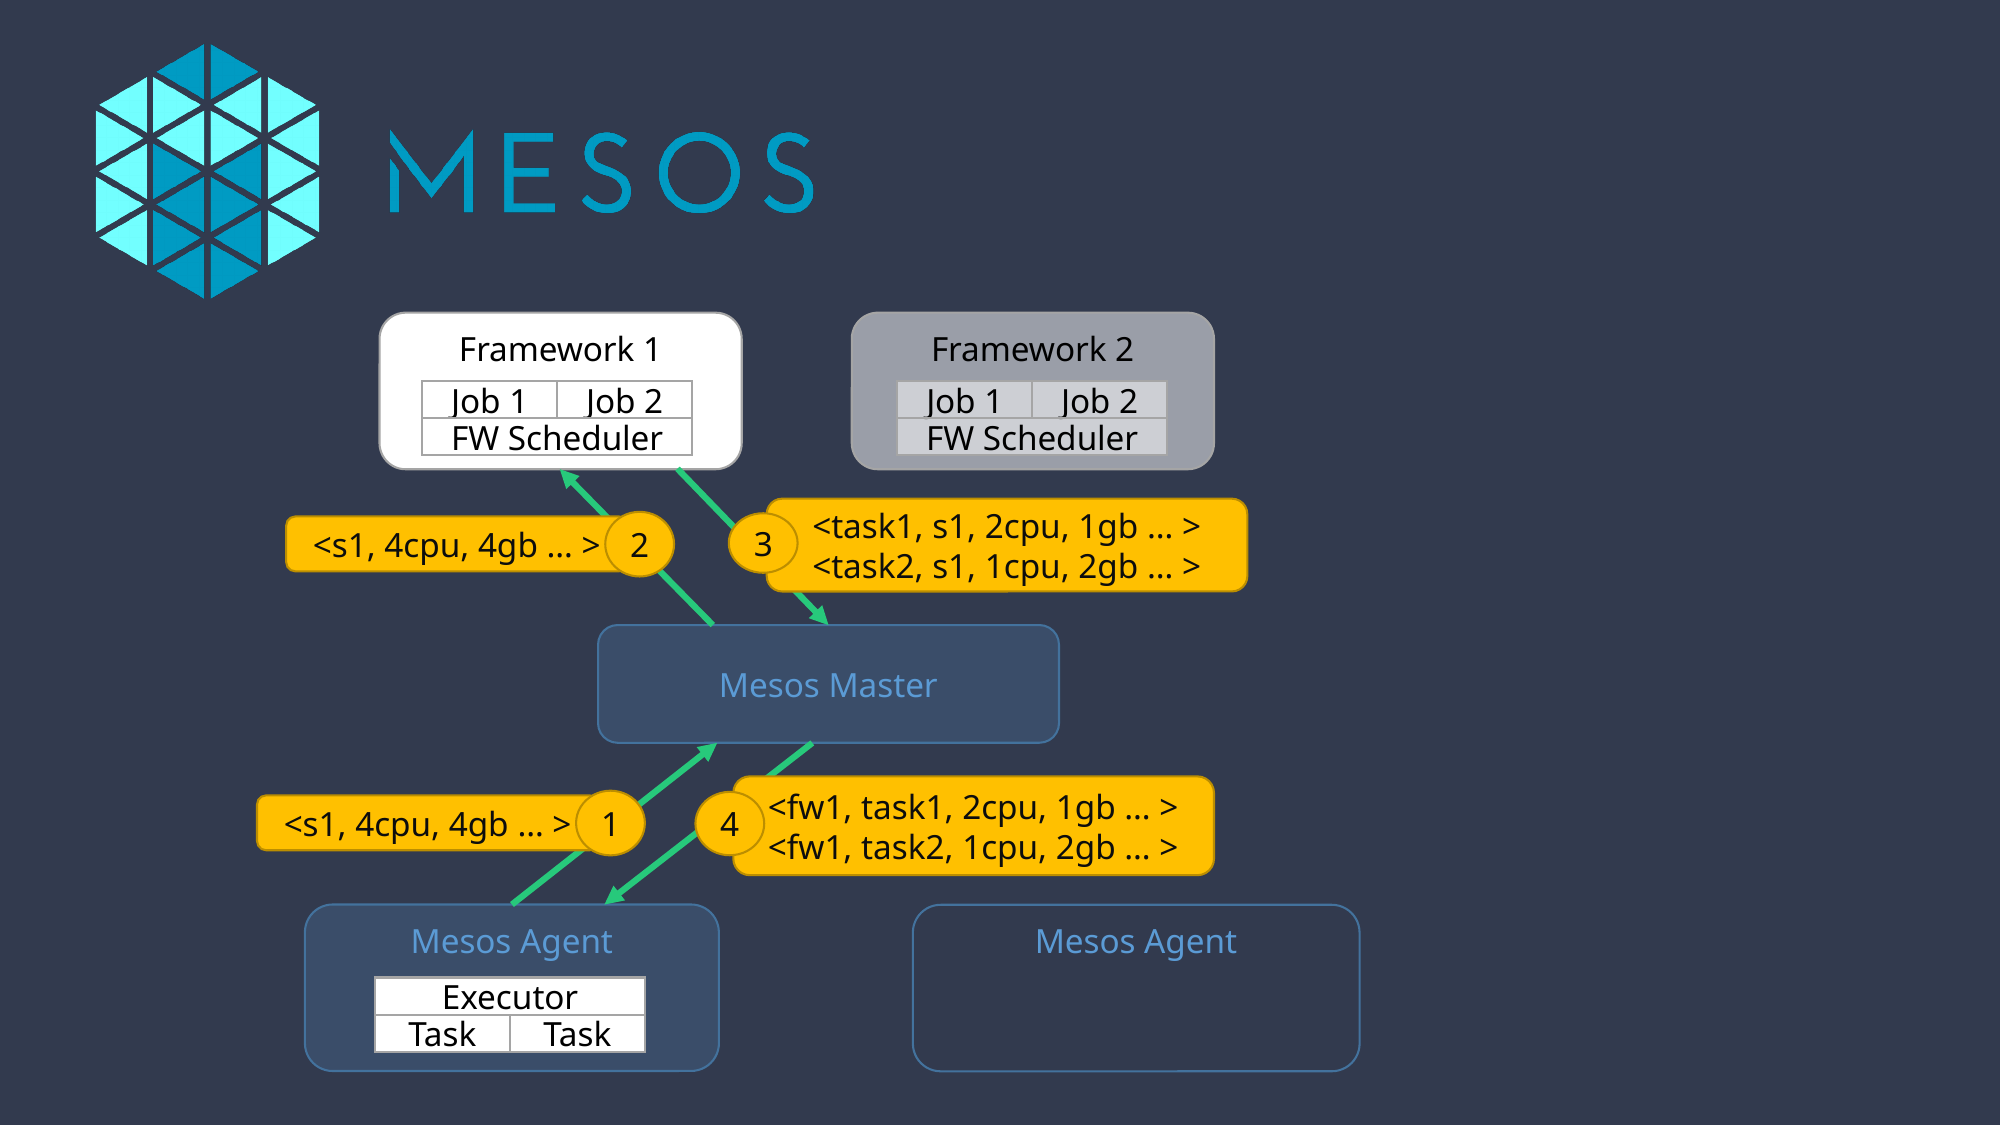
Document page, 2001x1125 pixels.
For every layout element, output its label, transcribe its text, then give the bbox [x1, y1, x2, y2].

text_box Mesos Master [598, 625, 1060, 743]
text_box Task [510, 1015, 645, 1052]
text_box <fw1, task1, 2cpu, 1gb … > <fw1, task2, 1cpu, 2gb … > [733, 776, 1214, 876]
text_box Job 2 [557, 381, 693, 418]
text_box 3 [728, 513, 798, 573]
text_box Mesos Agent [304, 904, 719, 1072]
text_box Job 1 [422, 381, 557, 418]
text_box FW Scheduler [422, 418, 693, 456]
text_box 4 [695, 791, 765, 856]
text_box Framework 2 [851, 312, 1214, 470]
text_box <s1, 4cpu, 4gb … > [286, 516, 621, 572]
picture [95, 38, 814, 300]
text_box Framework 1 [379, 312, 742, 470]
text_box Job 2 [1032, 381, 1168, 418]
text_box <s1, 4cpu, 4gb … > [257, 795, 591, 851]
text_box 2 [605, 511, 675, 577]
text_box <task1, s1, 2cpu, 1gb … > <task2, s1, 1cpu, 2gb … > [766, 498, 1248, 592]
text_box Mesos Agent [912, 904, 1360, 1072]
text_box Job 1 [897, 381, 1032, 418]
text_box FW Scheduler [897, 418, 1168, 456]
text_box 1 [576, 790, 645, 856]
text_box Executor [375, 977, 645, 1015]
text_box Task [375, 1015, 510, 1052]
